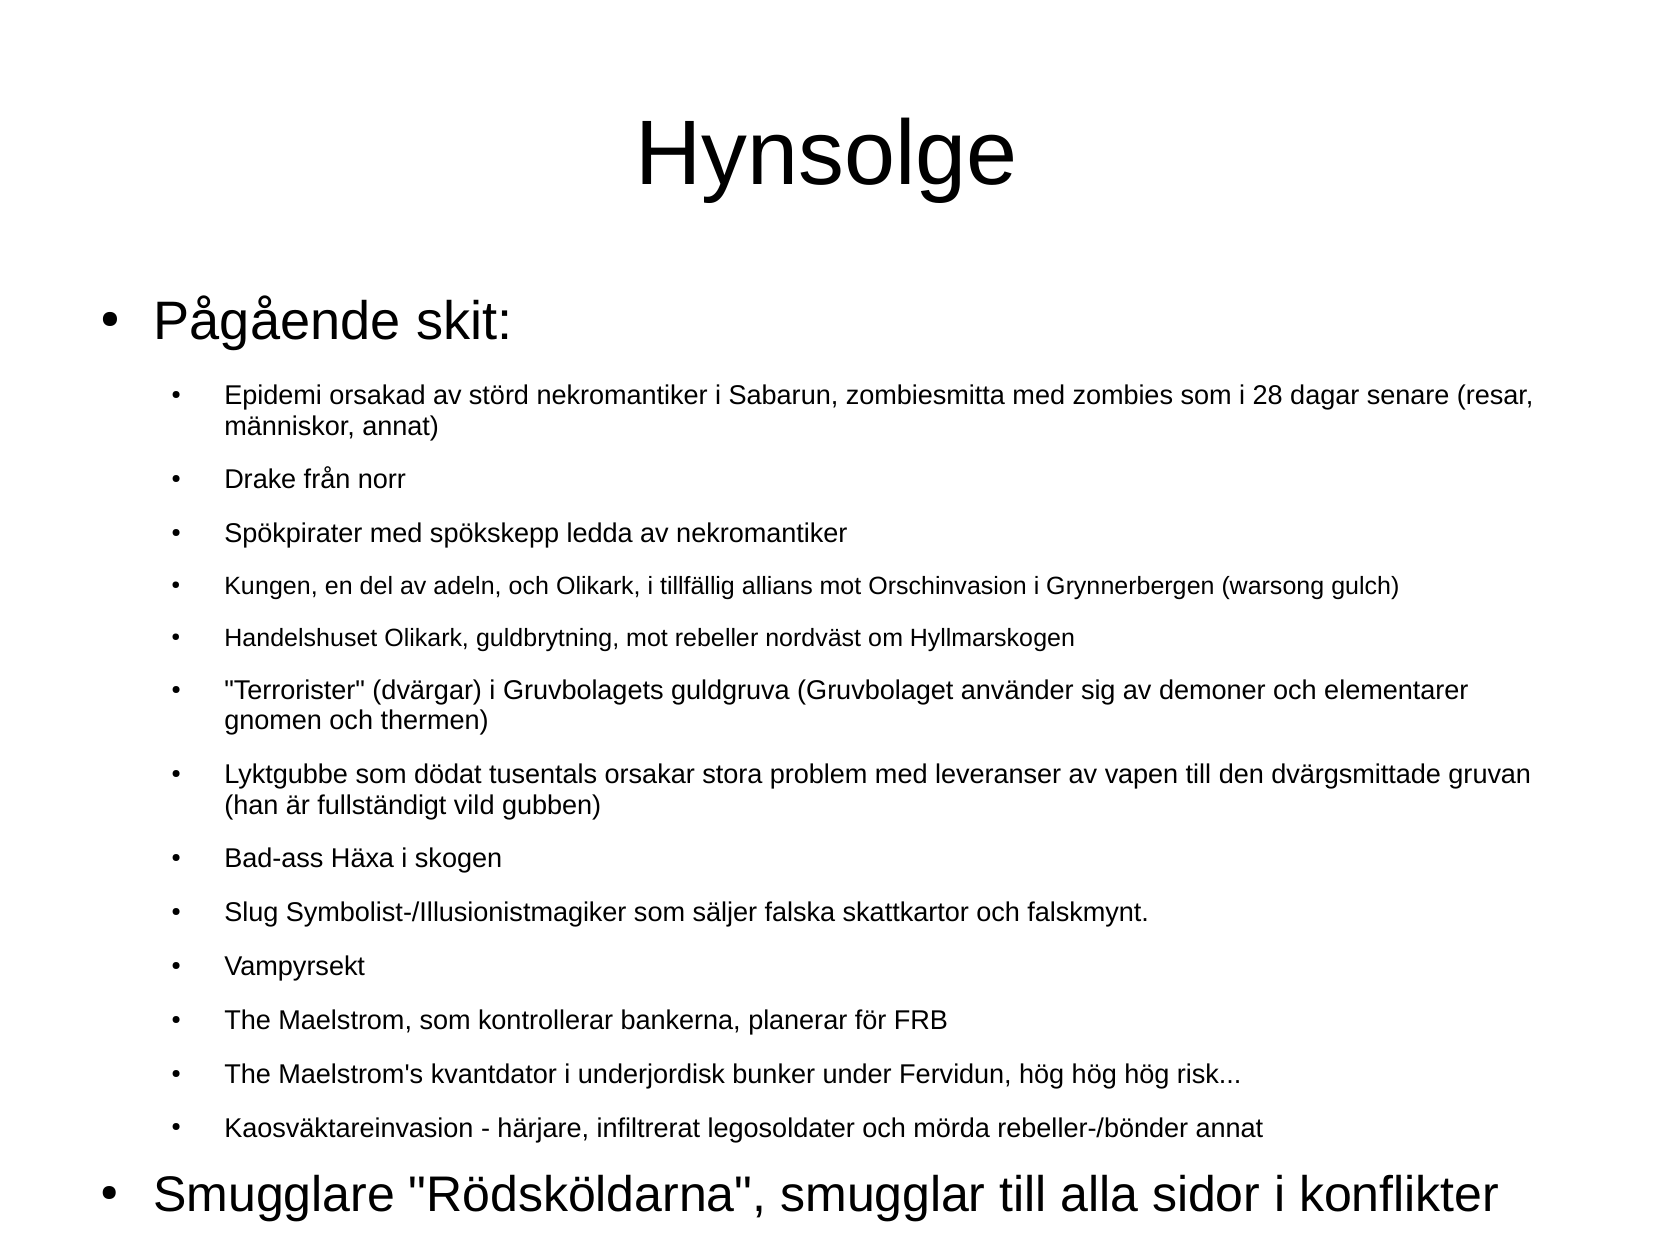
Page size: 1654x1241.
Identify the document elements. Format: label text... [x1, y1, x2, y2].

title Hynsolge [82, 49, 1571, 257]
list Pågående skit: Epidemi orsakad av störd nekromantiker i Sabarun, zombiesmitta med zombies som i 28 dagar senare (resar, människor, annat) Drake från norr Spökpirater med spökskepp ledda av nekromantiker Kungen, en del av adeln, och Olikark, i tillfällig allians mot Orschinvasion i Grynnerbergen (warsong gulch) Handelshuset Olikark, guldbrytning, mot rebeller nordväst om Hyllmarskogen "Terrorister" (dvärgar) i Gruvbolagets guldgruva (Gruvbolaget använder sig av demoner och elementarer gnomen och thermen) Lyktgubbe som dödat tusentals orsakar stora problem med leveranser av vapen till den dvärgsmittade gruvan (han är fullständigt vild gubben) Bad-ass Häxa i skogen Slug Symbolist-/Illusionistmagiker som säljer falska skattkartor och falskmynt. Vampyrsekt The Maelstrom, som kontrollerar bankerna, planerar för FRB The Maelstrom's kvantdator i underjordisk bunker under Fervidun, hög hög hög risk... Kaosväktareinvasion - härjare, infiltrerat legosoldater och mörda rebeller-/bönder annat Smugglare "Rödsköldarna", smugglar till alla sidor i konflikter [82, 290, 1571, 1220]
